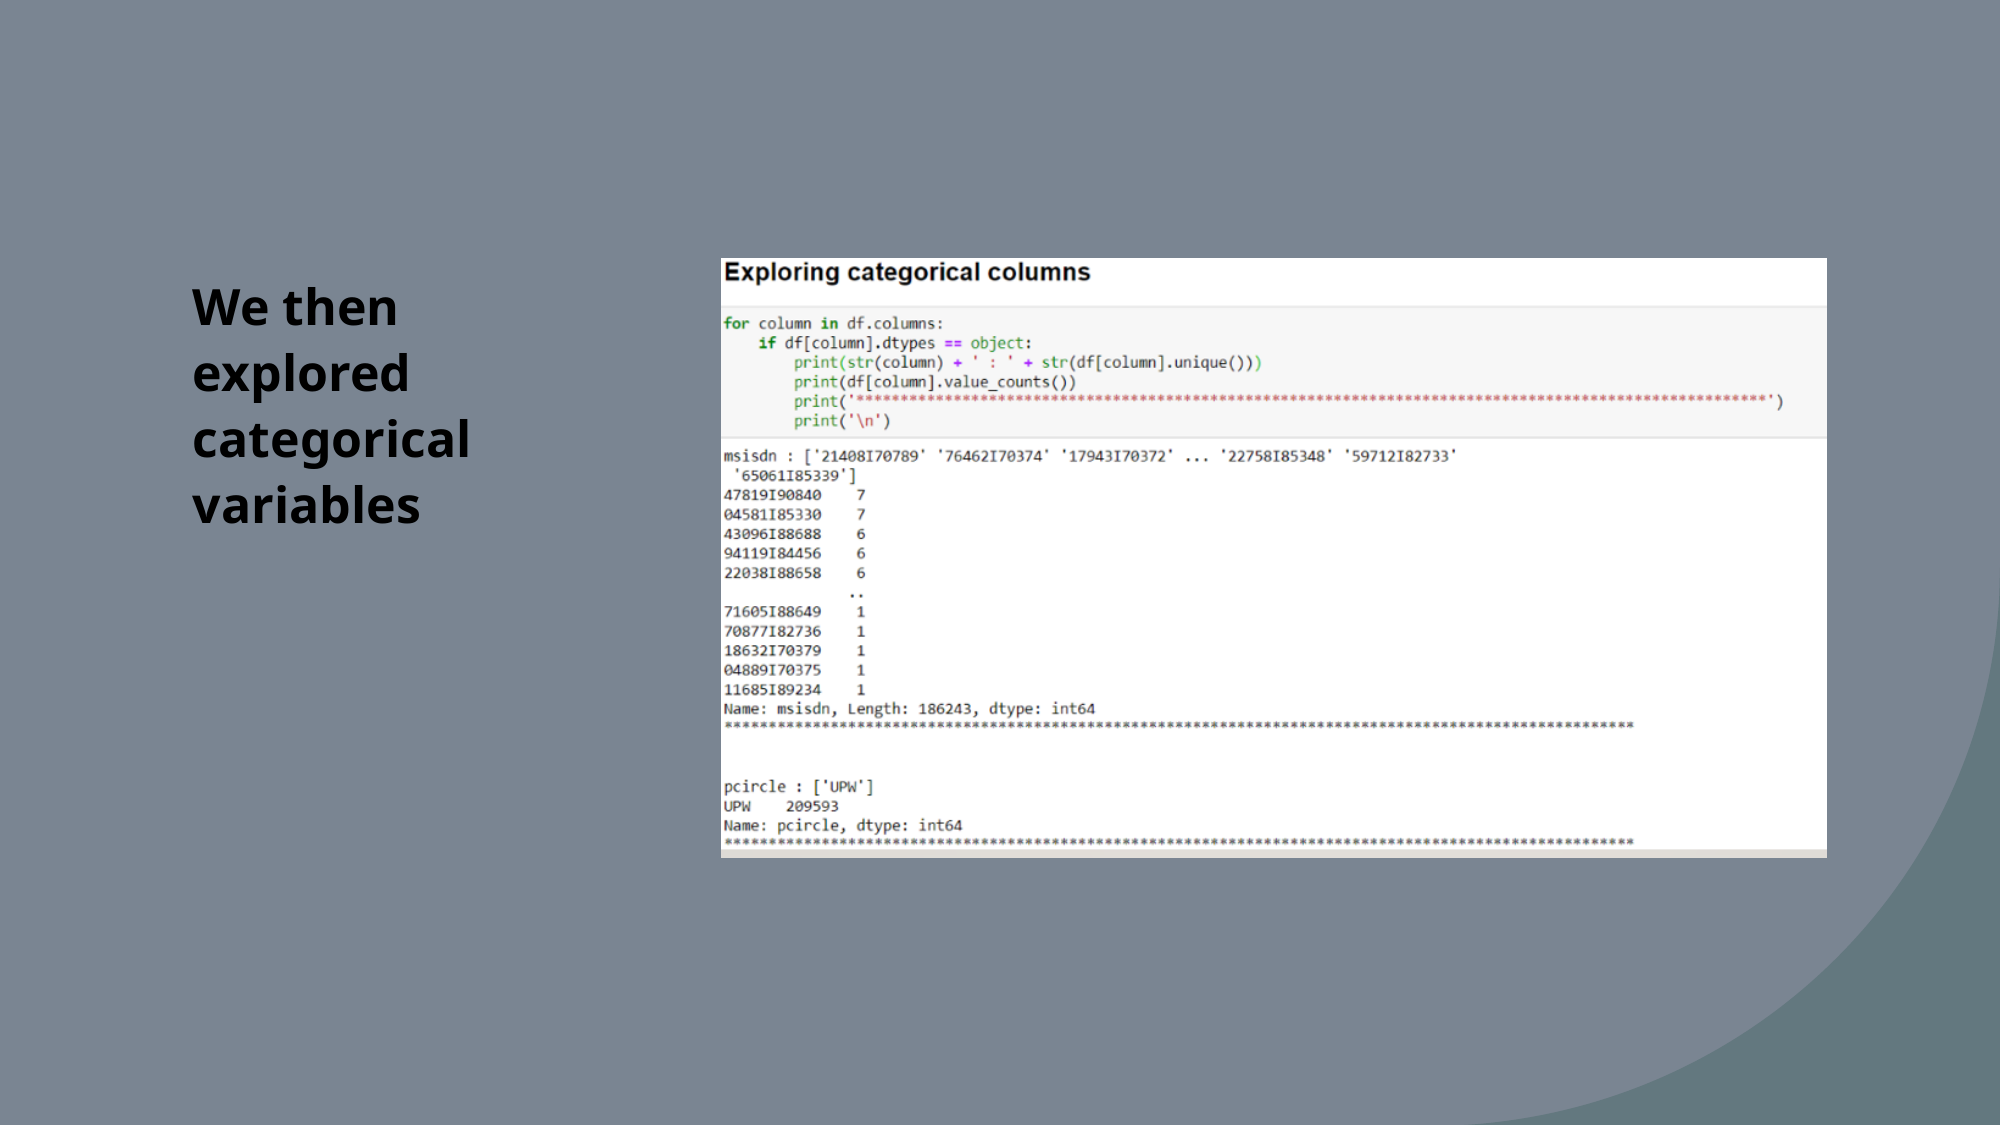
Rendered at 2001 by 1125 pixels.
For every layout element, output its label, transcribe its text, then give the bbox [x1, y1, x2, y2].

picture [721, 258, 1827, 858]
text_box [0, 0, 2000, 1125]
title We then explored categorical variables [177, 262, 610, 781]
